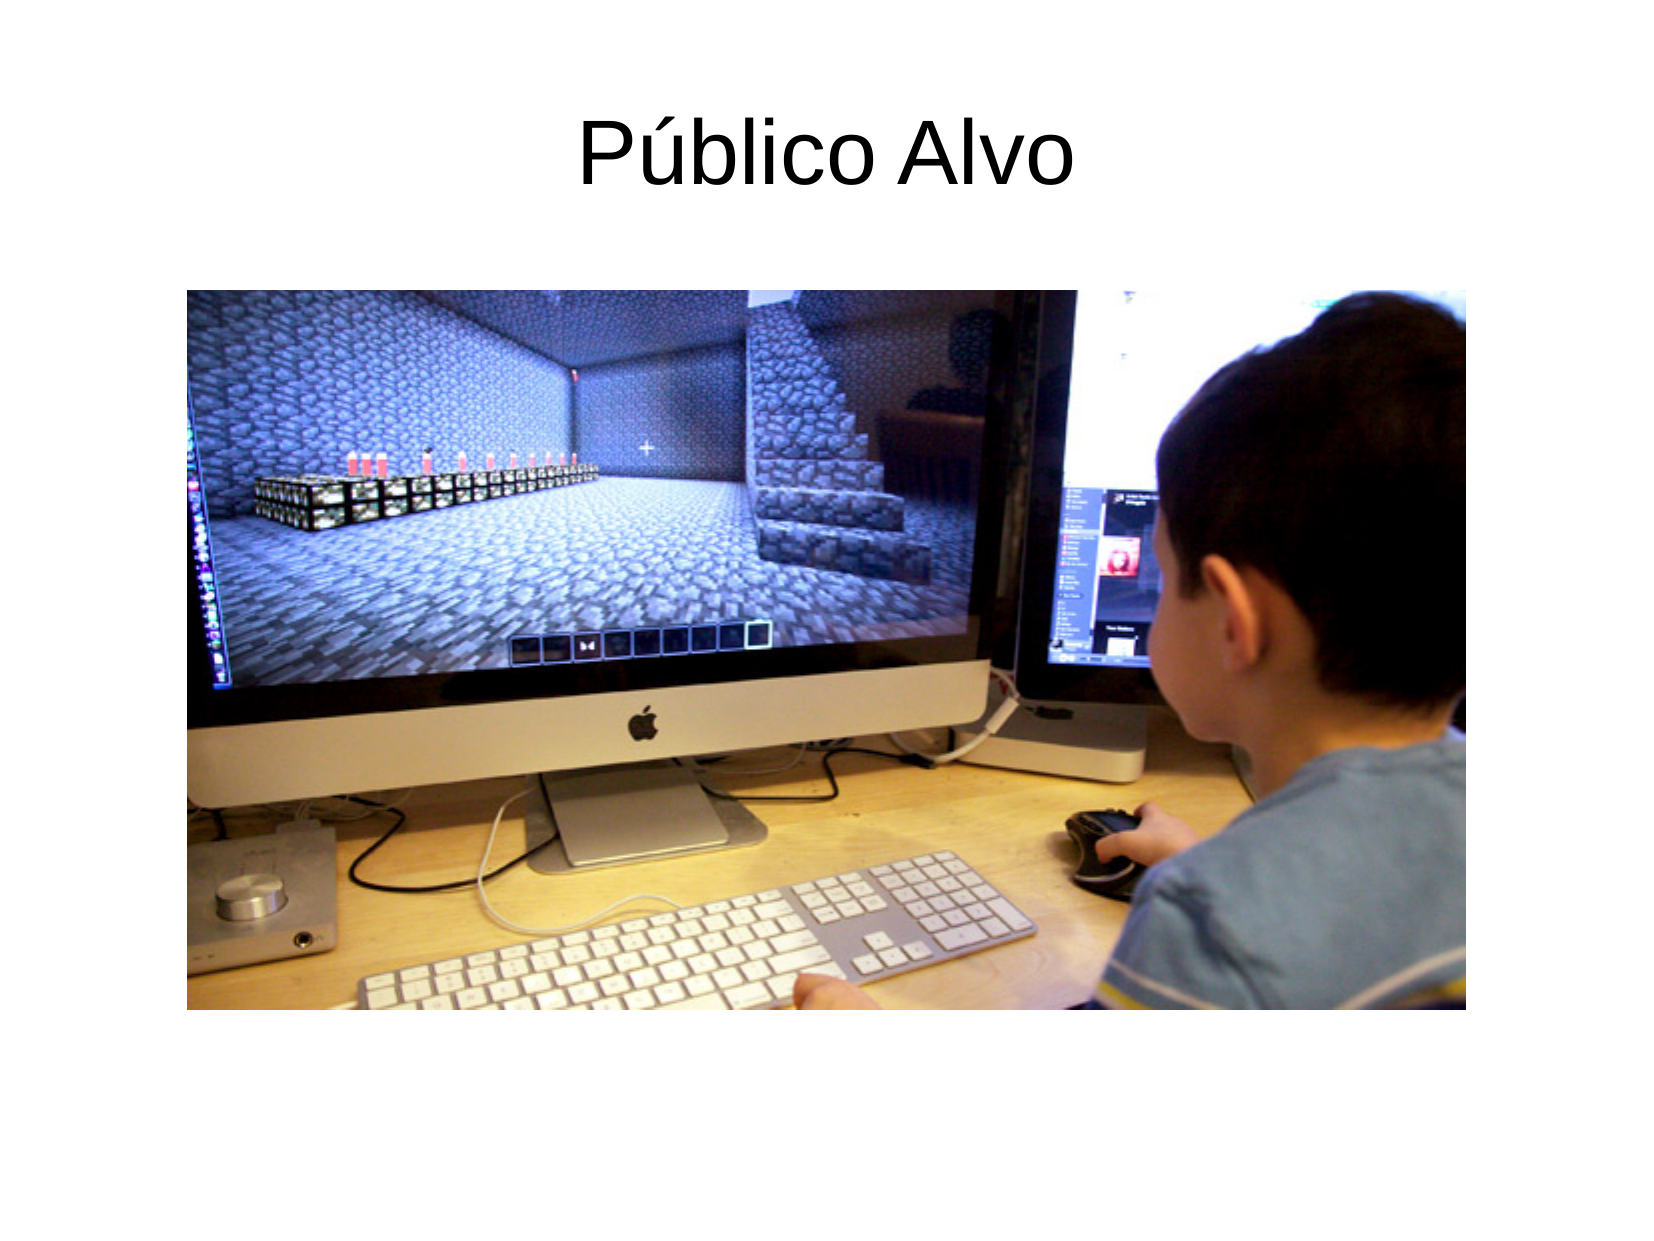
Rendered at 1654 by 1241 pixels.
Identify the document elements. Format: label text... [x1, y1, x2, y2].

title Público Alvo [82, 49, 1571, 257]
picture [187, 290, 1466, 1010]
